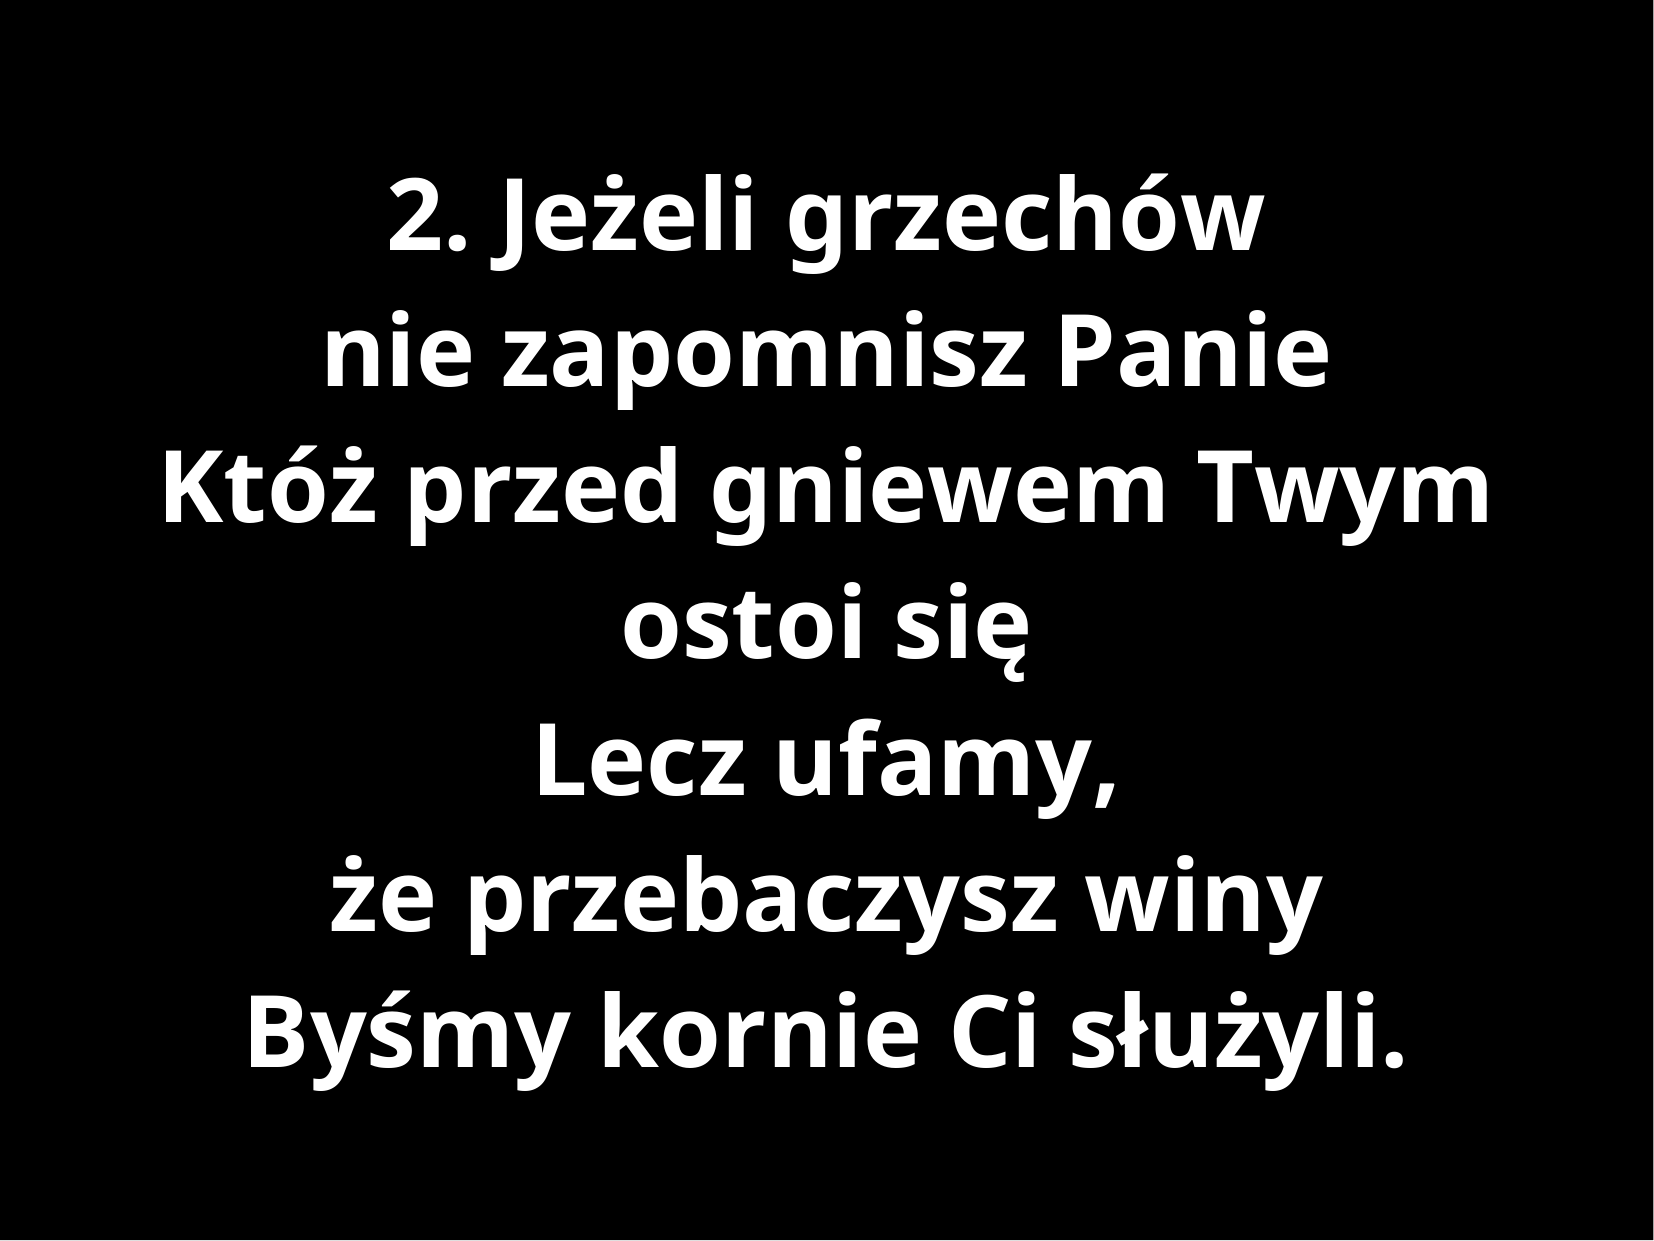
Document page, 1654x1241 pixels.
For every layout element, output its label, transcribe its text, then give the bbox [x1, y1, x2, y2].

title 2. Jeżeli grzechów nie zapomnisz Panie Któż przed gniewem Twym ostoi się Lecz ufamy, że przebaczysz winy Byśmy kornie Ci służyli. [0, 0, 1654, 1241]
